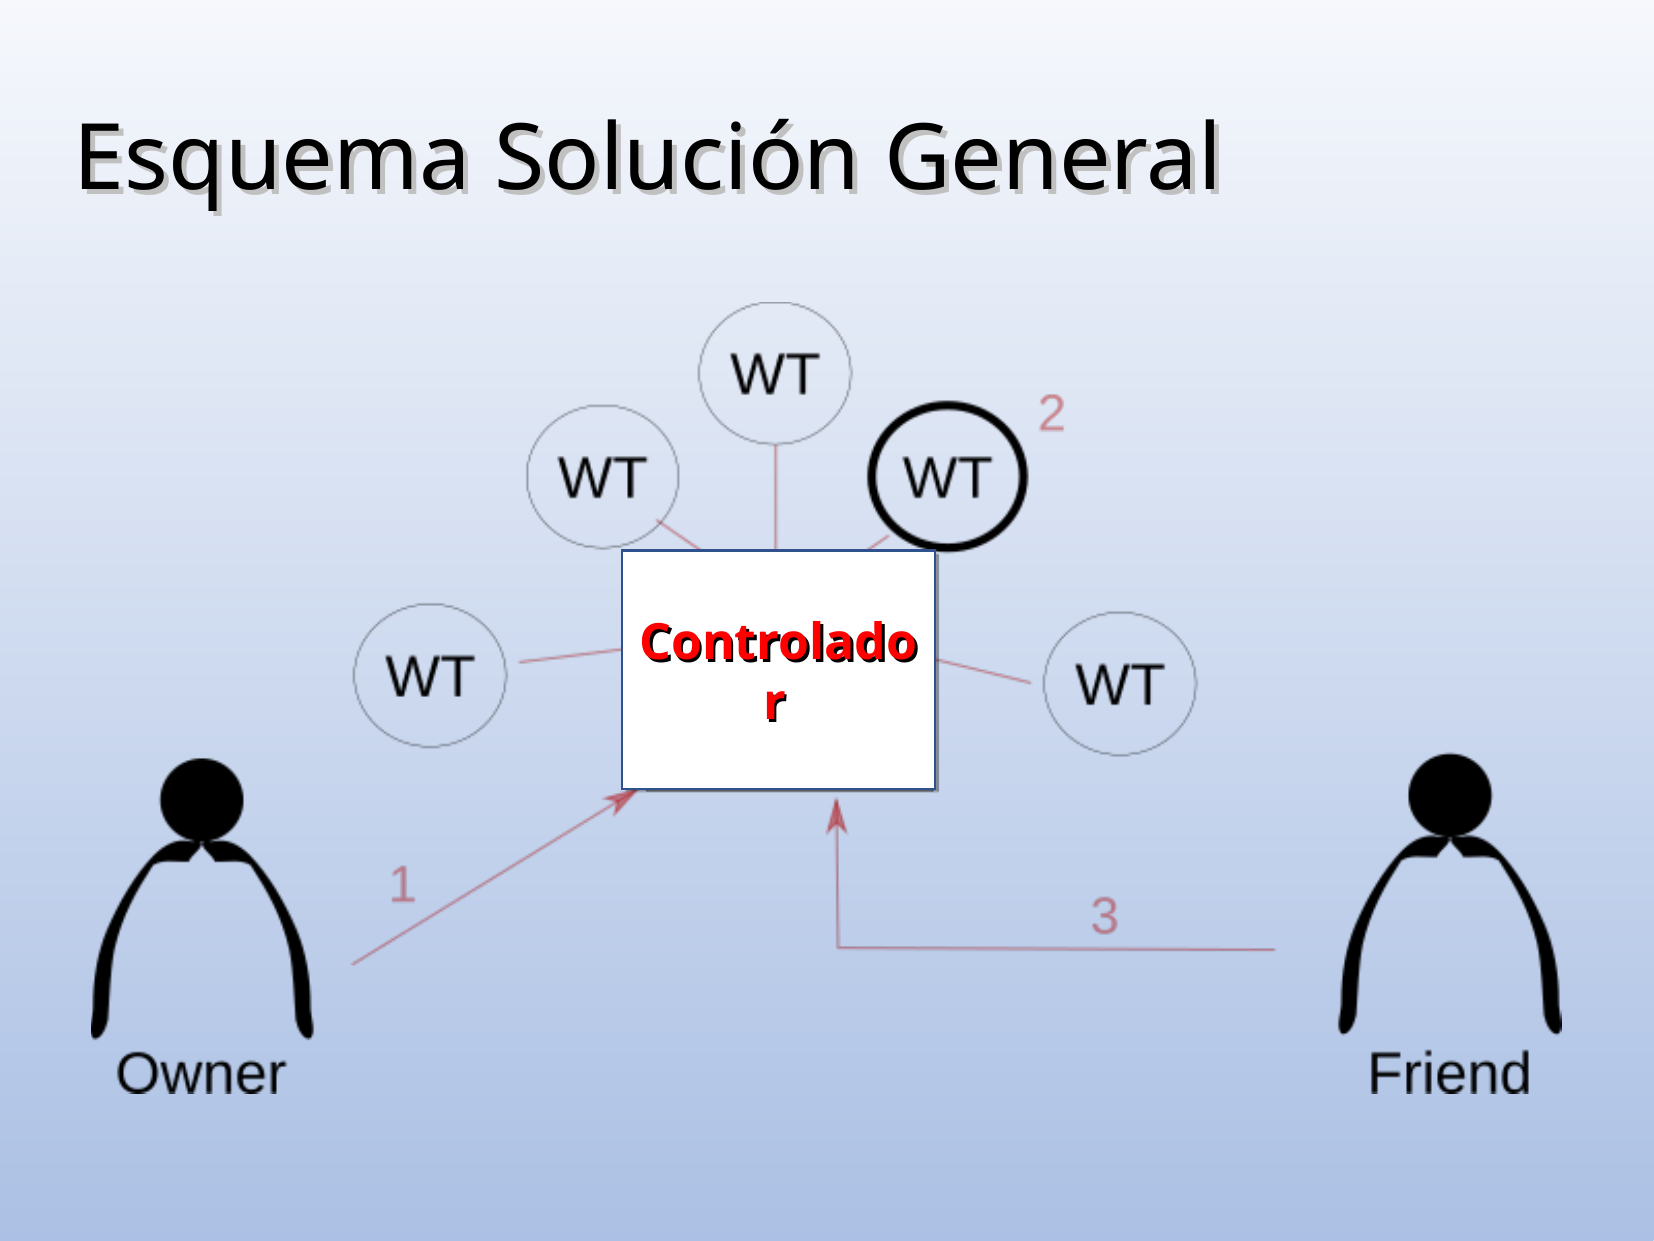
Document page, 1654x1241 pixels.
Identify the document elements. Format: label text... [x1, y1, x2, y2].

title Esquema Solución General [74, 49, 1563, 257]
picture [91, 302, 1562, 1094]
text_box Controlador [622, 551, 935, 789]
